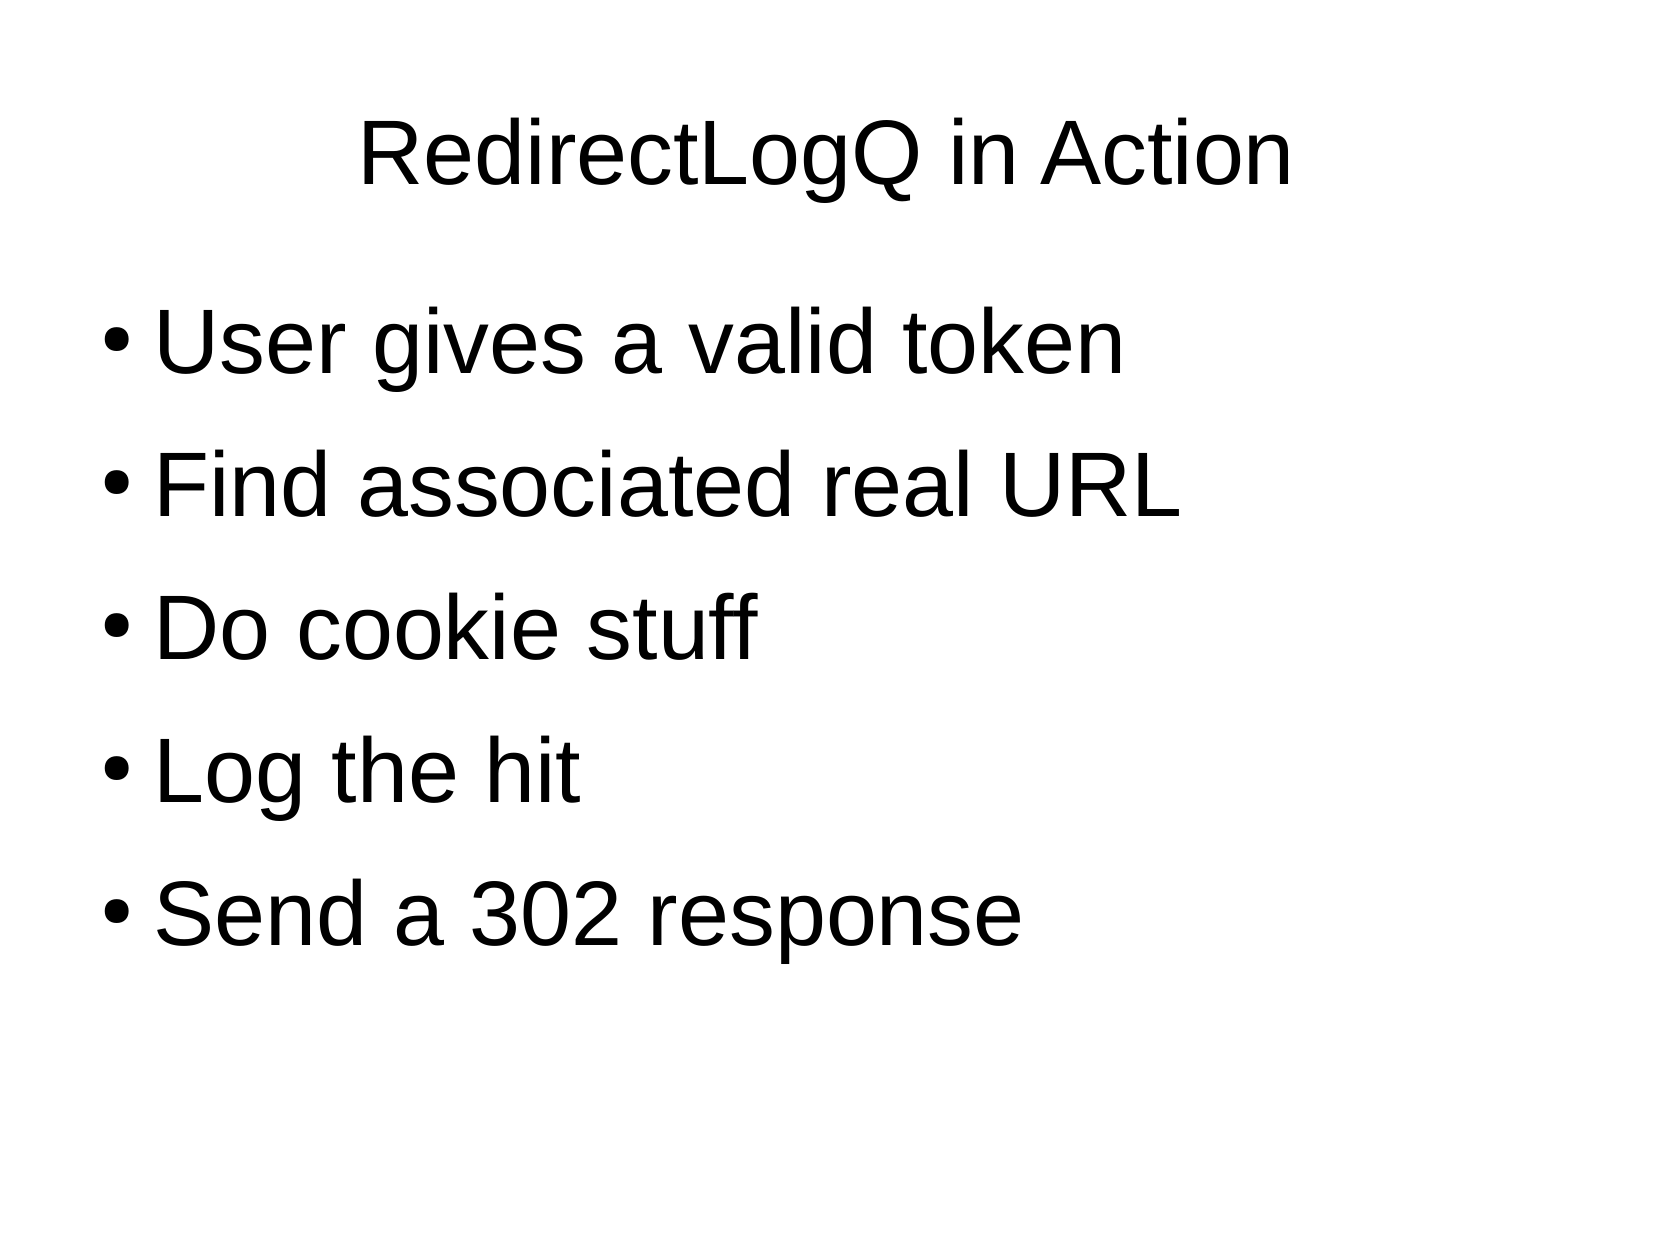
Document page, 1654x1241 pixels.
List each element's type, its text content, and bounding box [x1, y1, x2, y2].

title RedirectLogQ in Action [82, 49, 1571, 257]
list User gives a valid token Find associated real URL Do cookie stuff Log the hit Send a 302 response [82, 290, 1571, 1010]
